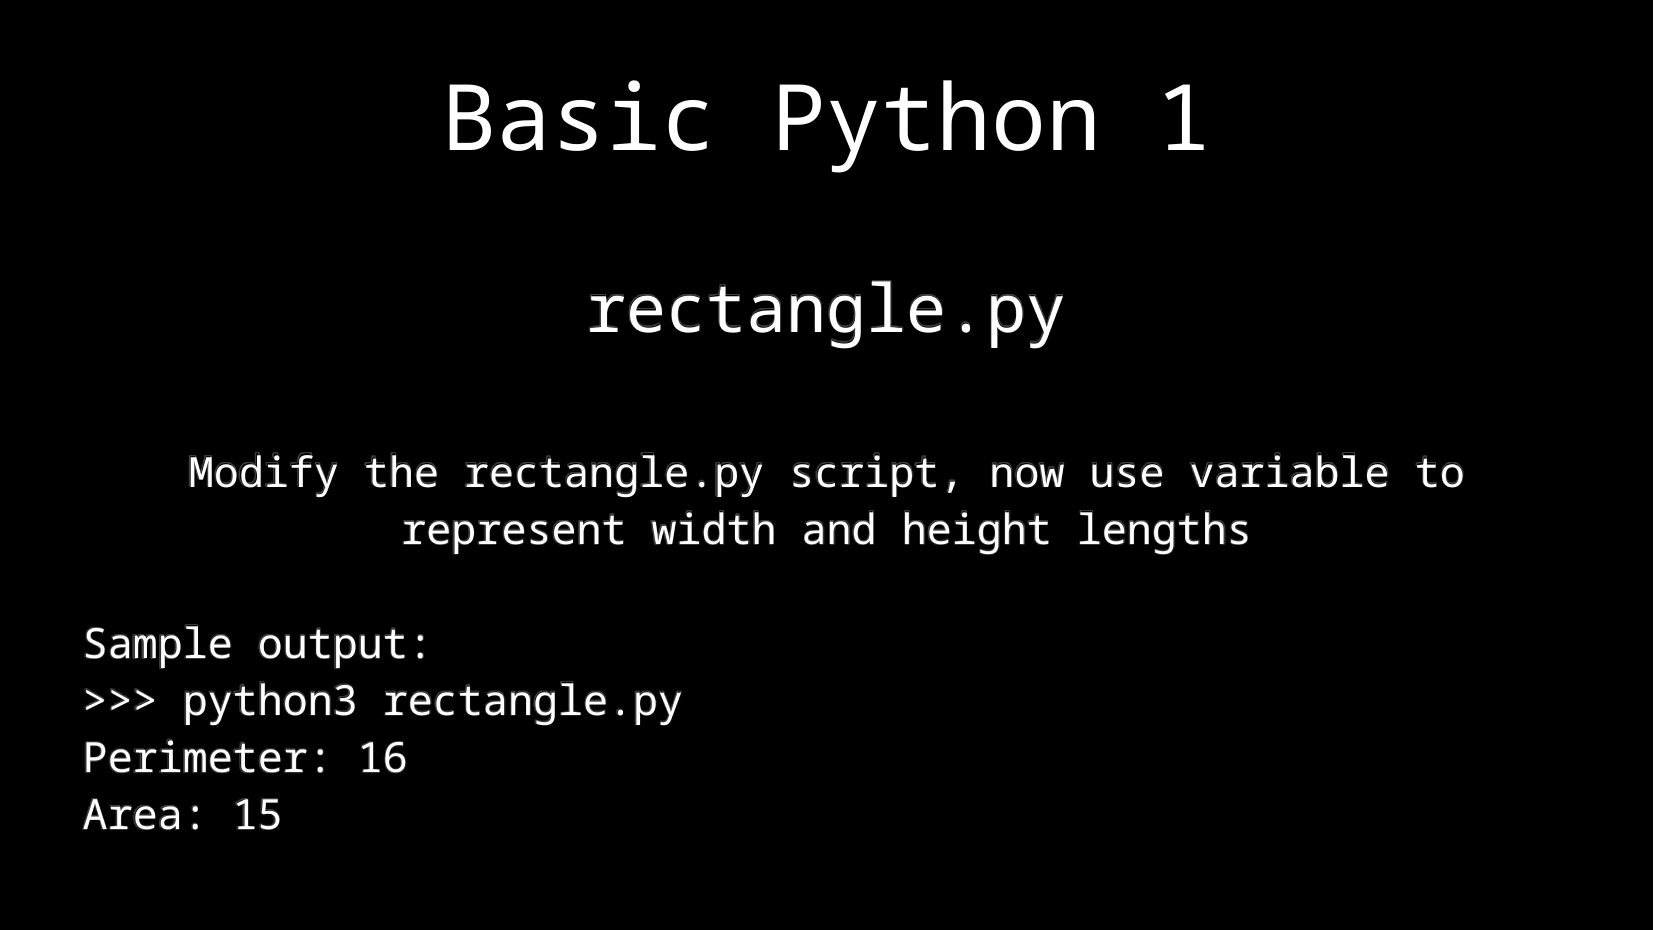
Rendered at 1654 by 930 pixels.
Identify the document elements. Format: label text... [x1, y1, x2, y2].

title Basic Python 1 [82, 37, 1571, 193]
subtitle rectangle.py Modify the rectangle.py script, now use variable to represent width and height lengths Sample output: >>> python3 rectangle.py Perimeter: 16 Area: 15 [82, 217, 1571, 886]
